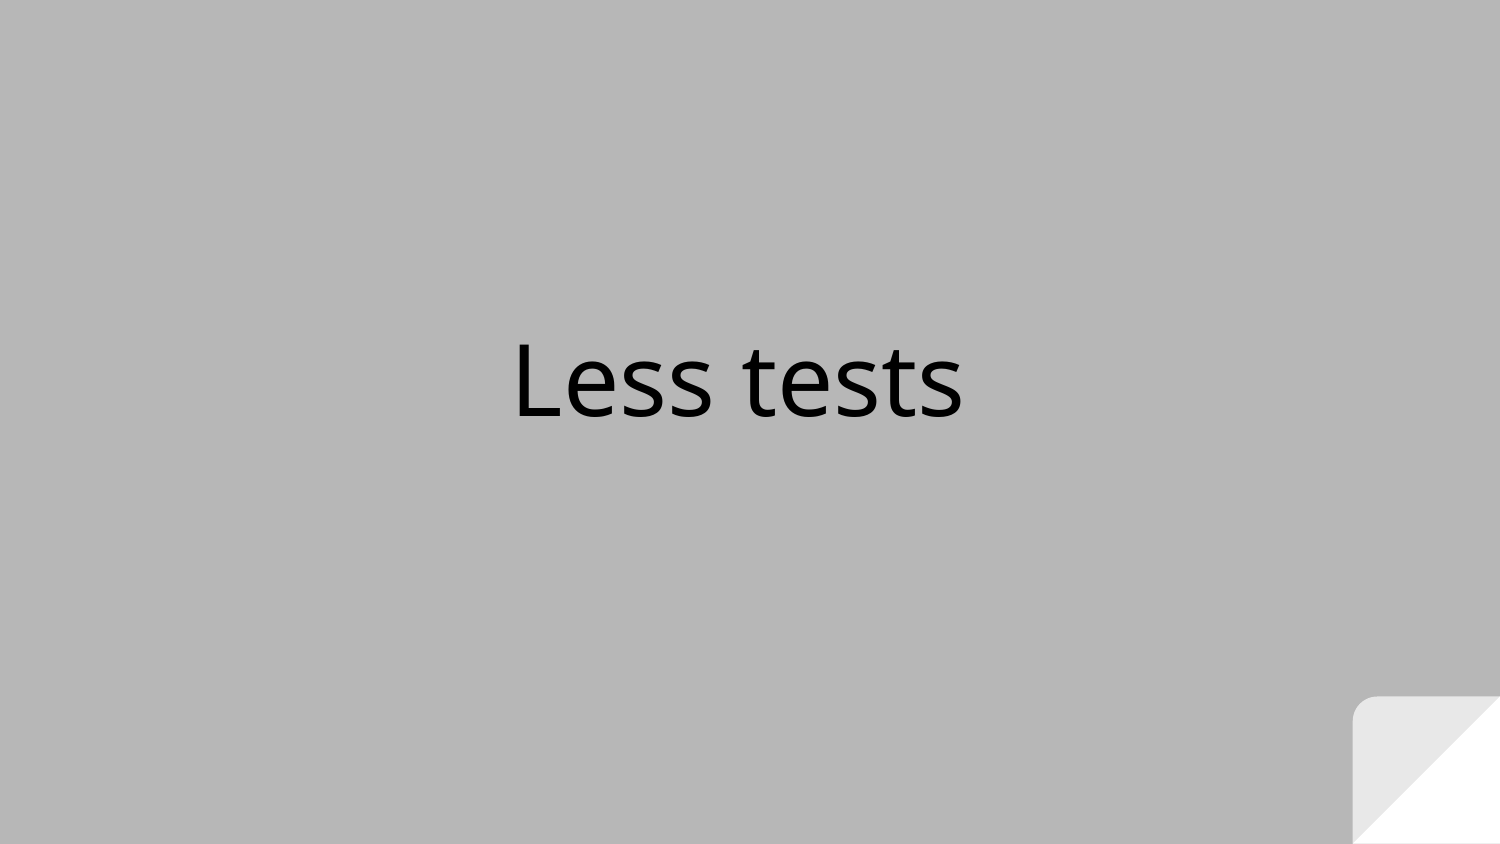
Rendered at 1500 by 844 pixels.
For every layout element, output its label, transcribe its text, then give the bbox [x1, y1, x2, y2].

title Less tests [64, 201, 1413, 452]
